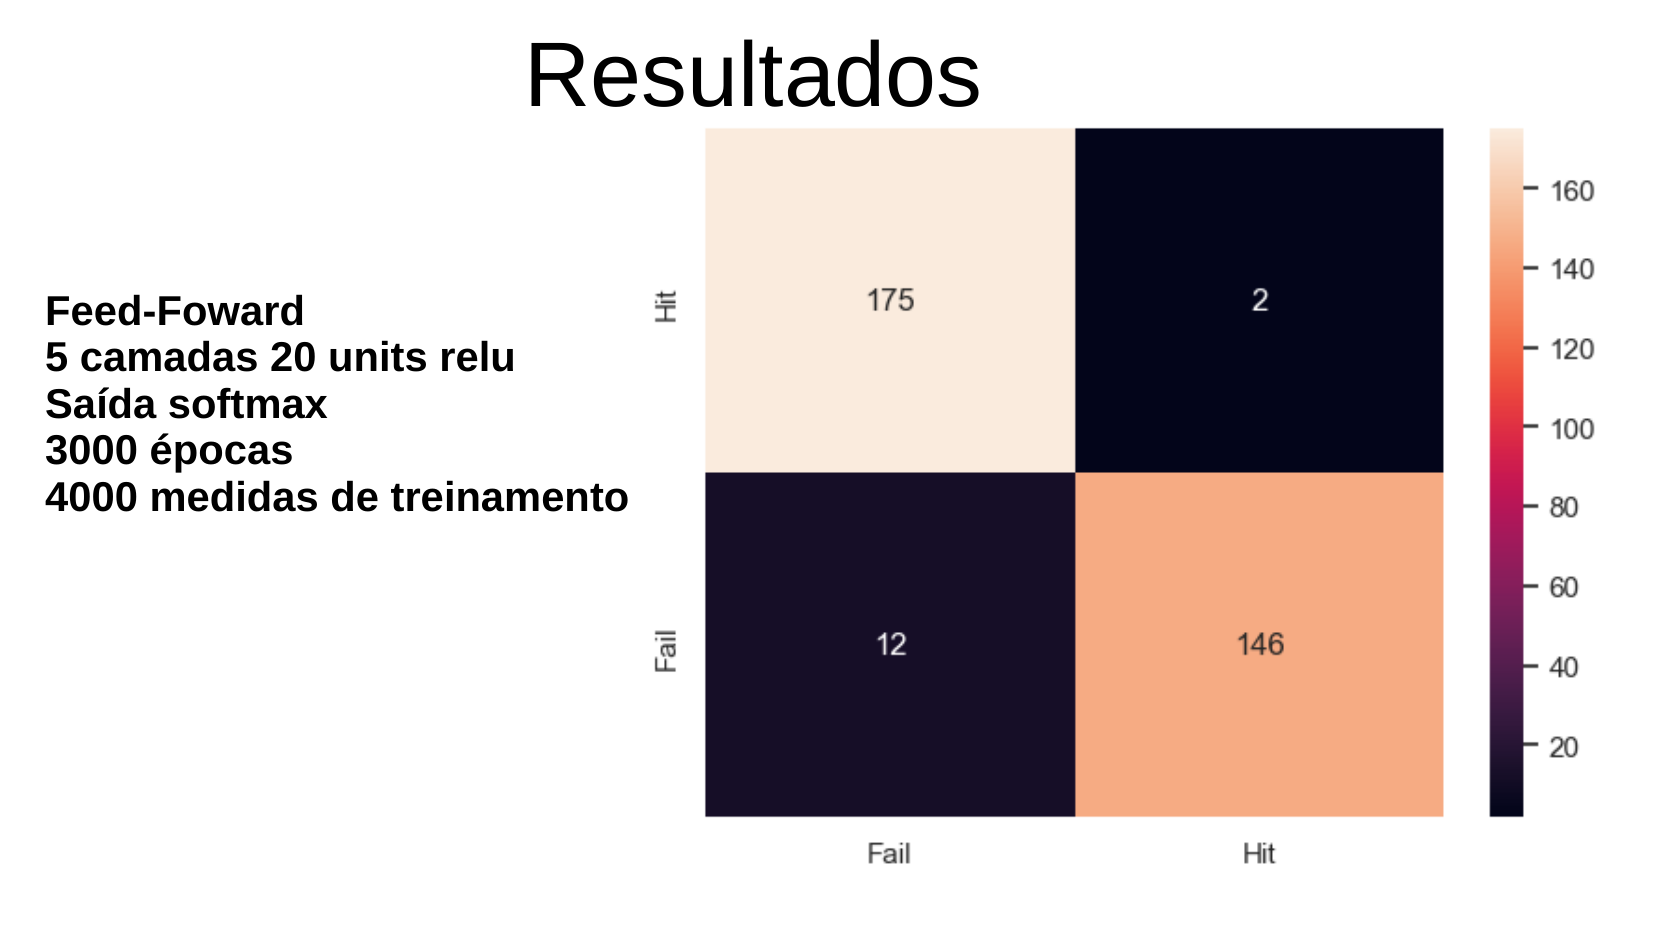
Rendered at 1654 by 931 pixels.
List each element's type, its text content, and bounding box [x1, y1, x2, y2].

title Feed-Foward 5 camadas 20 units relu Saída softmax 3000 épocas 4000 medidas de treinamento [45, 132, 638, 676]
title Resultados [82, 23, 1426, 127]
picture [637, 112, 1613, 886]
